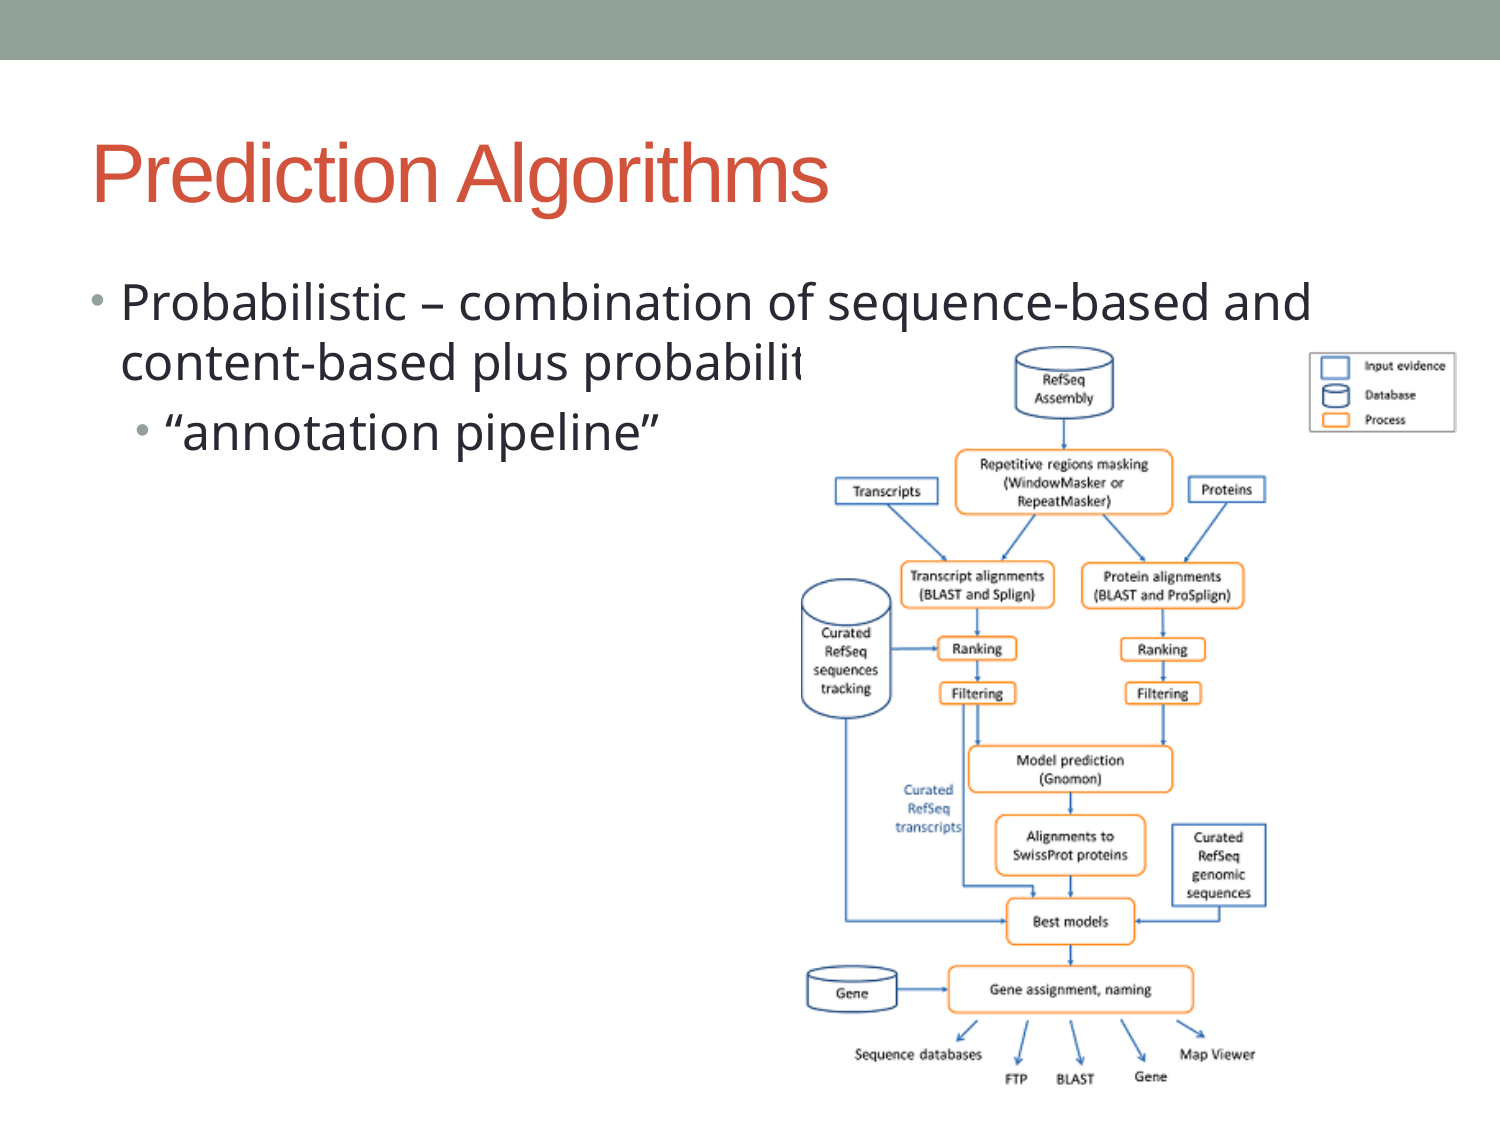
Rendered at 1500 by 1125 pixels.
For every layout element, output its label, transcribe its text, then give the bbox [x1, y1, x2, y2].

list Probabilistic – combination of sequence-based and content-based plus probability “annotation pipeline” [75, 262, 1425, 1063]
title Prediction Algorithms [75, 87, 1425, 250]
picture [801, 346, 1457, 1098]
